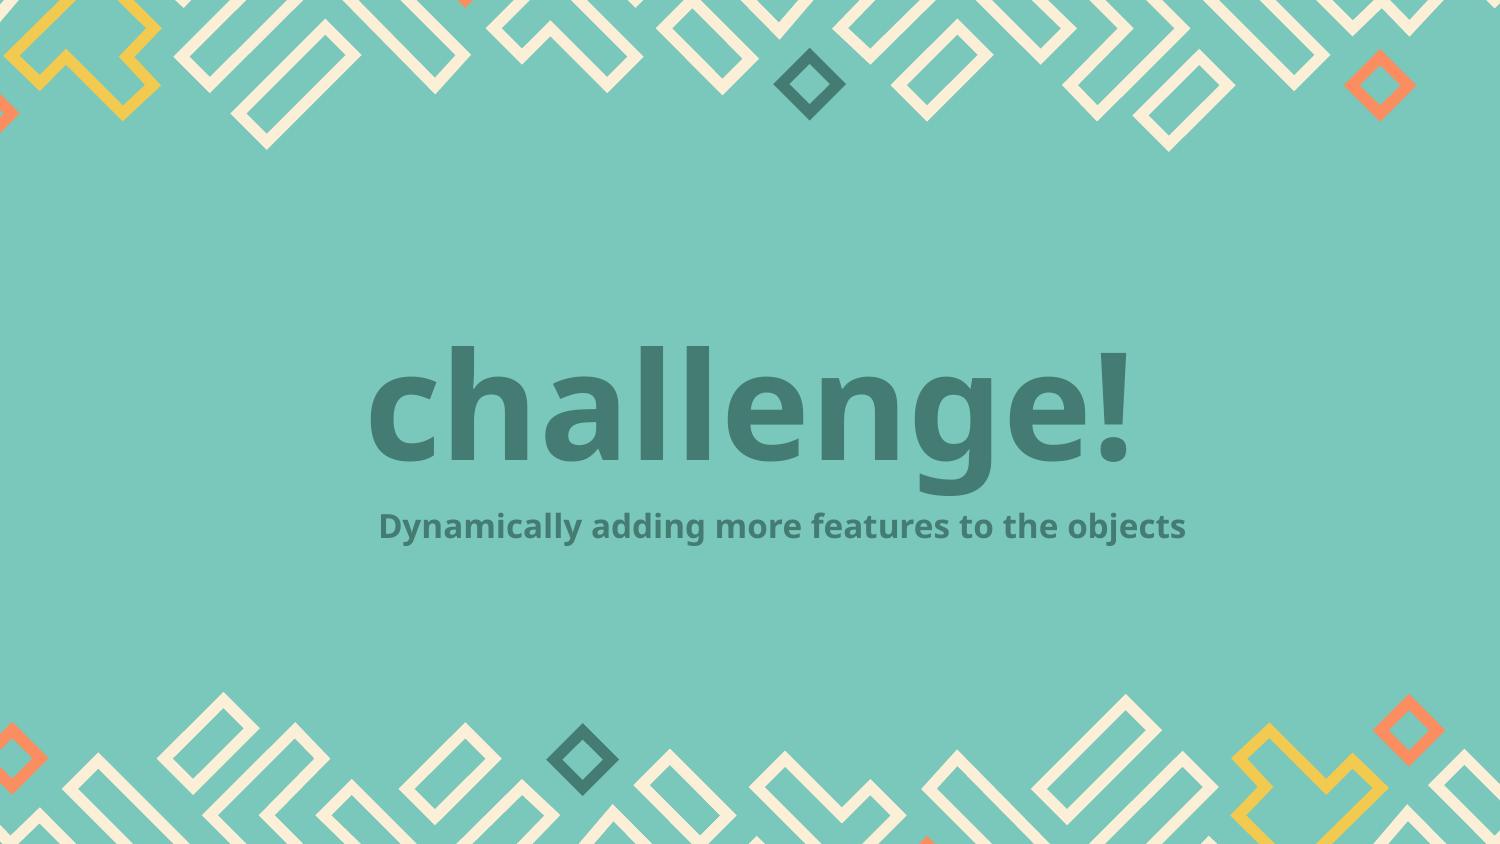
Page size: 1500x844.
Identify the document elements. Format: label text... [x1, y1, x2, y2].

title challenge! [51, 261, 1449, 506]
list Dynamically adding more features to the objects [286, 489, 1214, 581]
